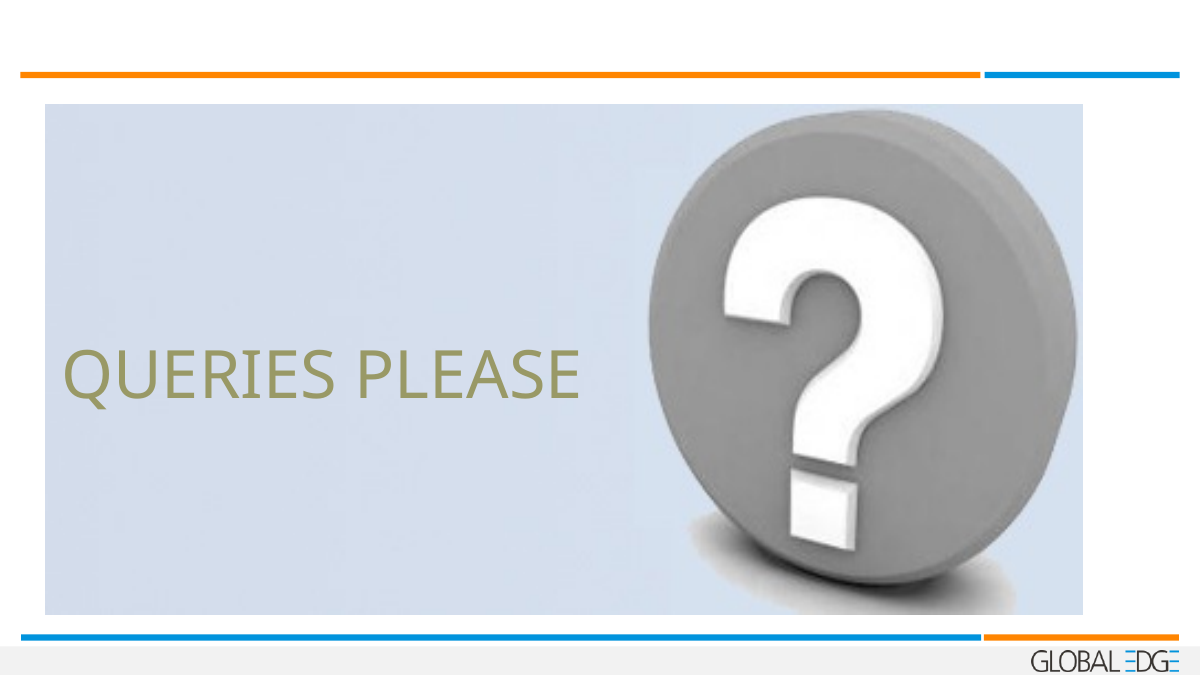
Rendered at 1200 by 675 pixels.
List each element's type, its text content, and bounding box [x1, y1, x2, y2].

text_box QUERIES PLEASE [15, 319, 676, 413]
picture [45, 104, 1083, 616]
picture [1031, 650, 1179, 672]
